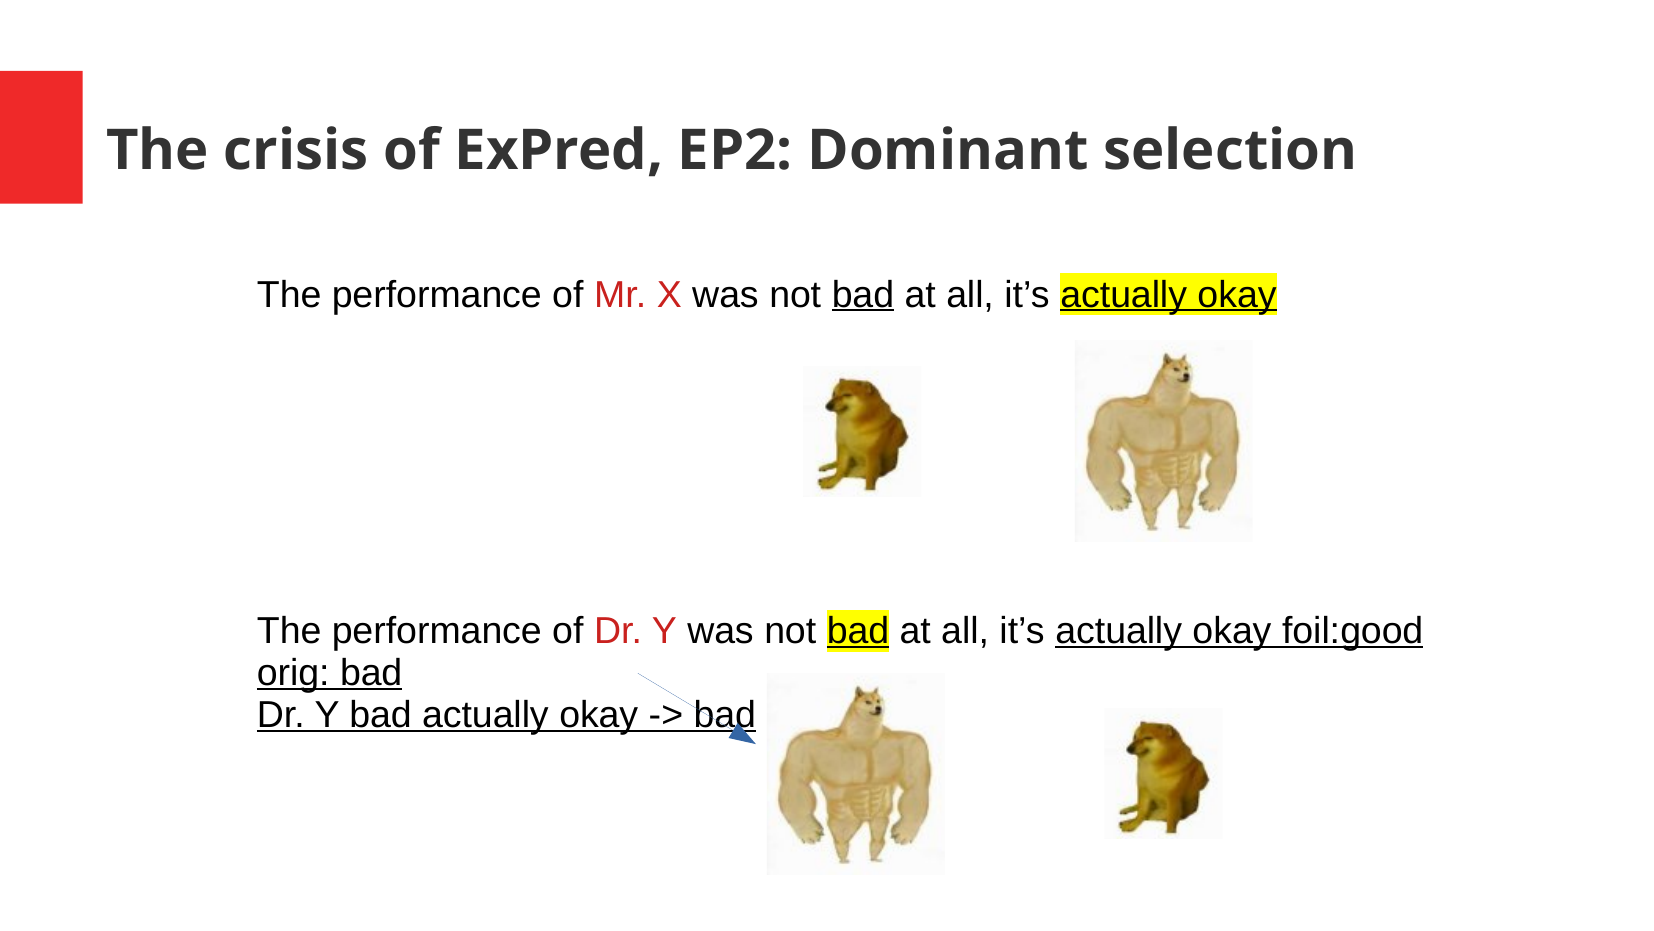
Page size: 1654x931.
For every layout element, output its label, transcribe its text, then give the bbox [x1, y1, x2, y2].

text_box The performance of Dr. Y was not bad at all, it’s actually okay foil:good orig: bad Dr. Y bad actually okay -> bad [242, 602, 1439, 744]
title The crisis of ExPred, EP2: Dominant selection [106, 59, 1512, 237]
picture [1074, 340, 1253, 542]
text_box The performance of Mr. X was not bad at all, it’s actually okay [242, 265, 1292, 323]
picture [803, 366, 922, 497]
picture [766, 673, 945, 875]
picture [1104, 708, 1223, 839]
